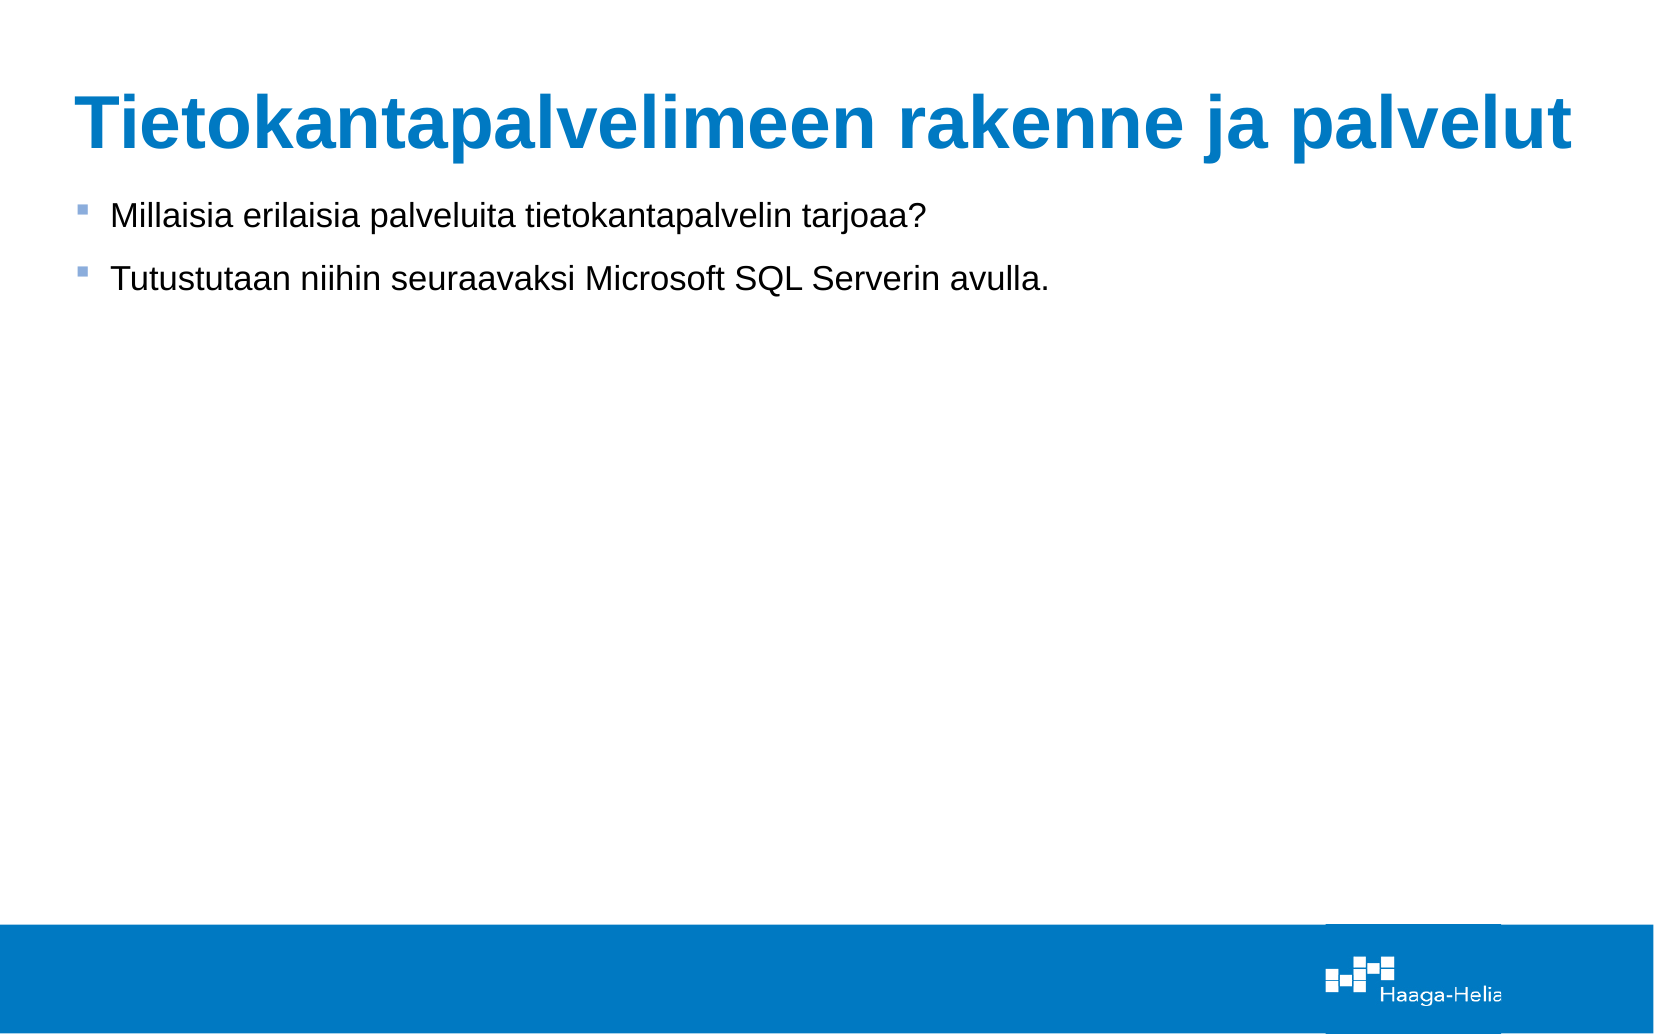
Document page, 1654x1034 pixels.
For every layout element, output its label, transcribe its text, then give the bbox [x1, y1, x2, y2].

list Millaisia erilaisia palveluita tietokantapalvelin tarjoaa? Tutustutaan niihin seuraavaksi Microsoft SQL Serverin avulla. [74, 188, 1584, 910]
picture [1325, 924, 1502, 1034]
title Tietokantapalvelimeen rakenne ja palvelut [74, 82, 1584, 178]
